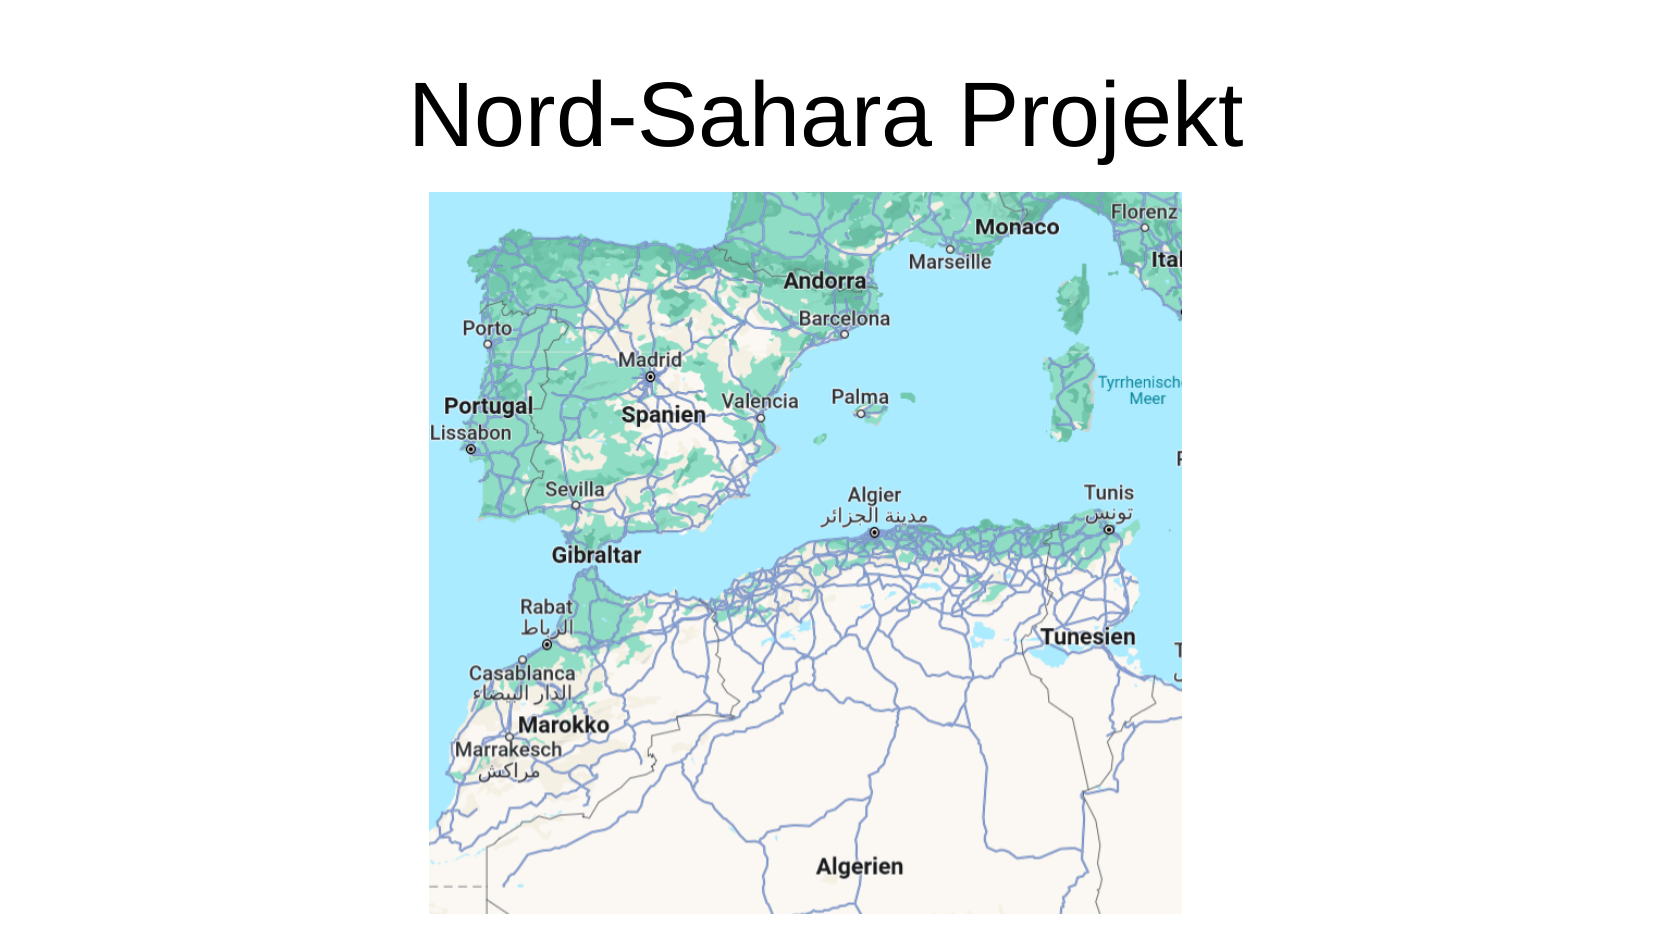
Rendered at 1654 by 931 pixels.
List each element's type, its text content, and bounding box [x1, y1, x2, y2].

picture [429, 192, 1182, 914]
title Nord-Sahara Projekt [82, 37, 1571, 193]
